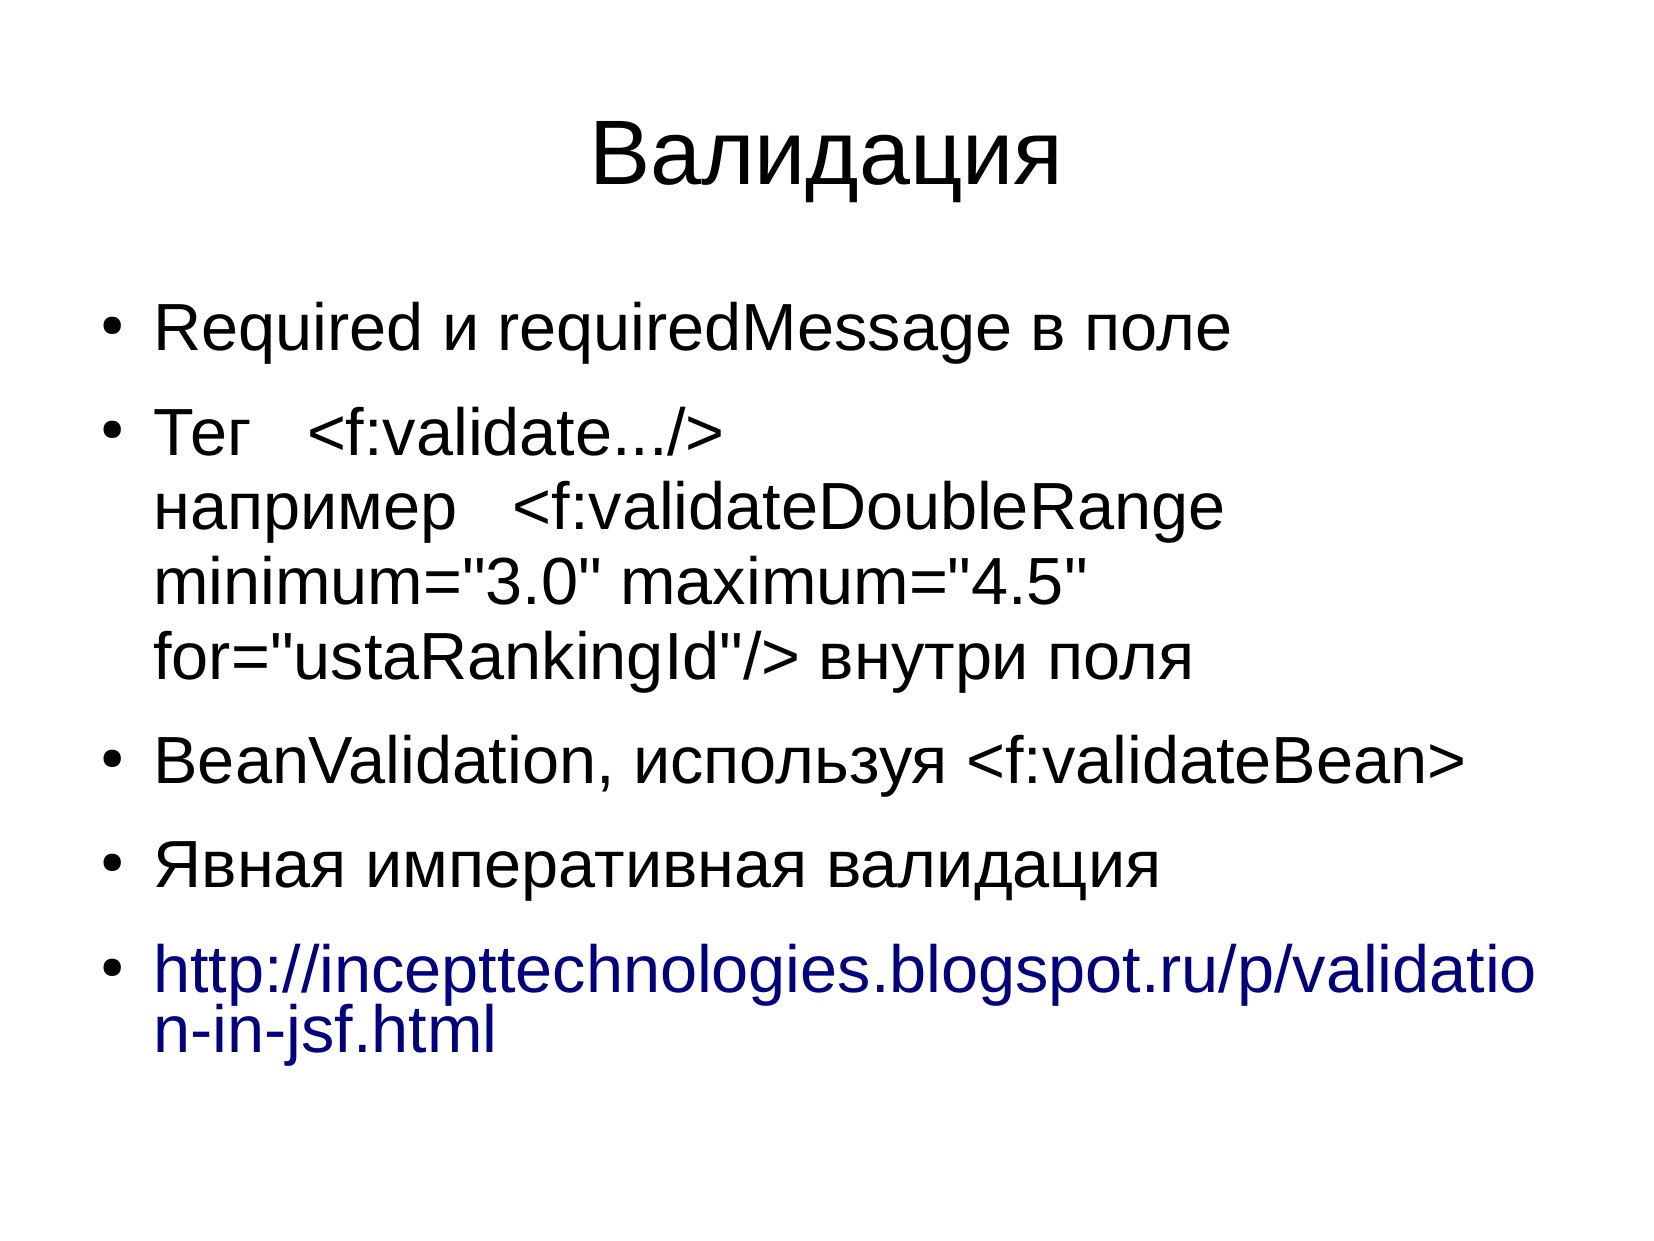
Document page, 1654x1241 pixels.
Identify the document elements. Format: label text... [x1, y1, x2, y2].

title Валидация [82, 49, 1571, 257]
list Required и requiredMessage в поле Тег <f:validate.../> например <f:validateDoubleRange minimum="3.0" maximum="4.5" for="ustaRankingId"/> внутри поля BeanValidation, используя <f:validateBean> Явная императивная валидация http://incepttechnologies.blogspot.ru/p/validation-in-jsf.html [82, 290, 1571, 1082]
